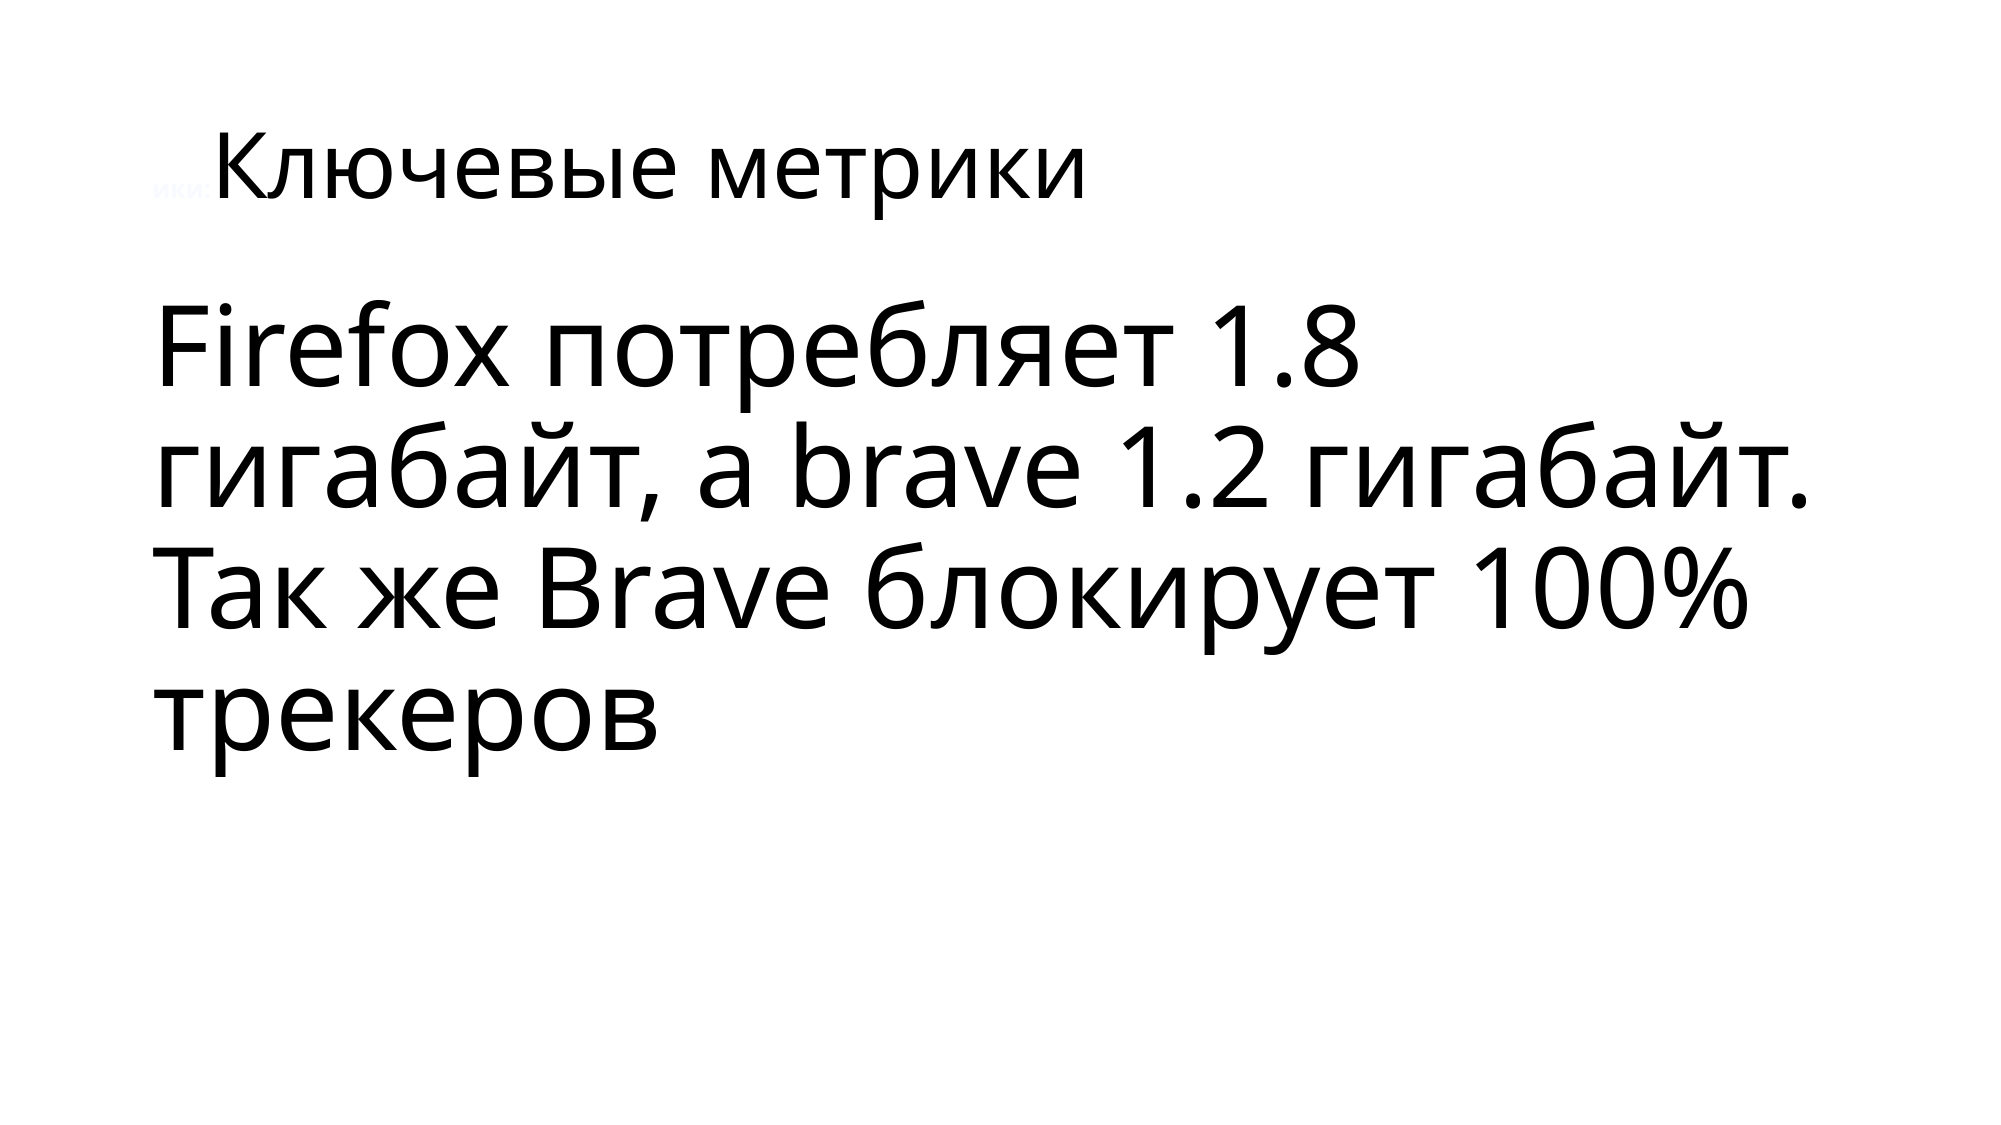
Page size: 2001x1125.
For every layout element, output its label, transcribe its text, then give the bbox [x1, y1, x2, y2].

list Firefox потребляет 1.8 гигабайт, а brave 1.2 гигабайт. Так же Brave блокирует 100% трекеров [137, 281, 1915, 997]
title ики:Ключевые метрики [137, 59, 1863, 278]
